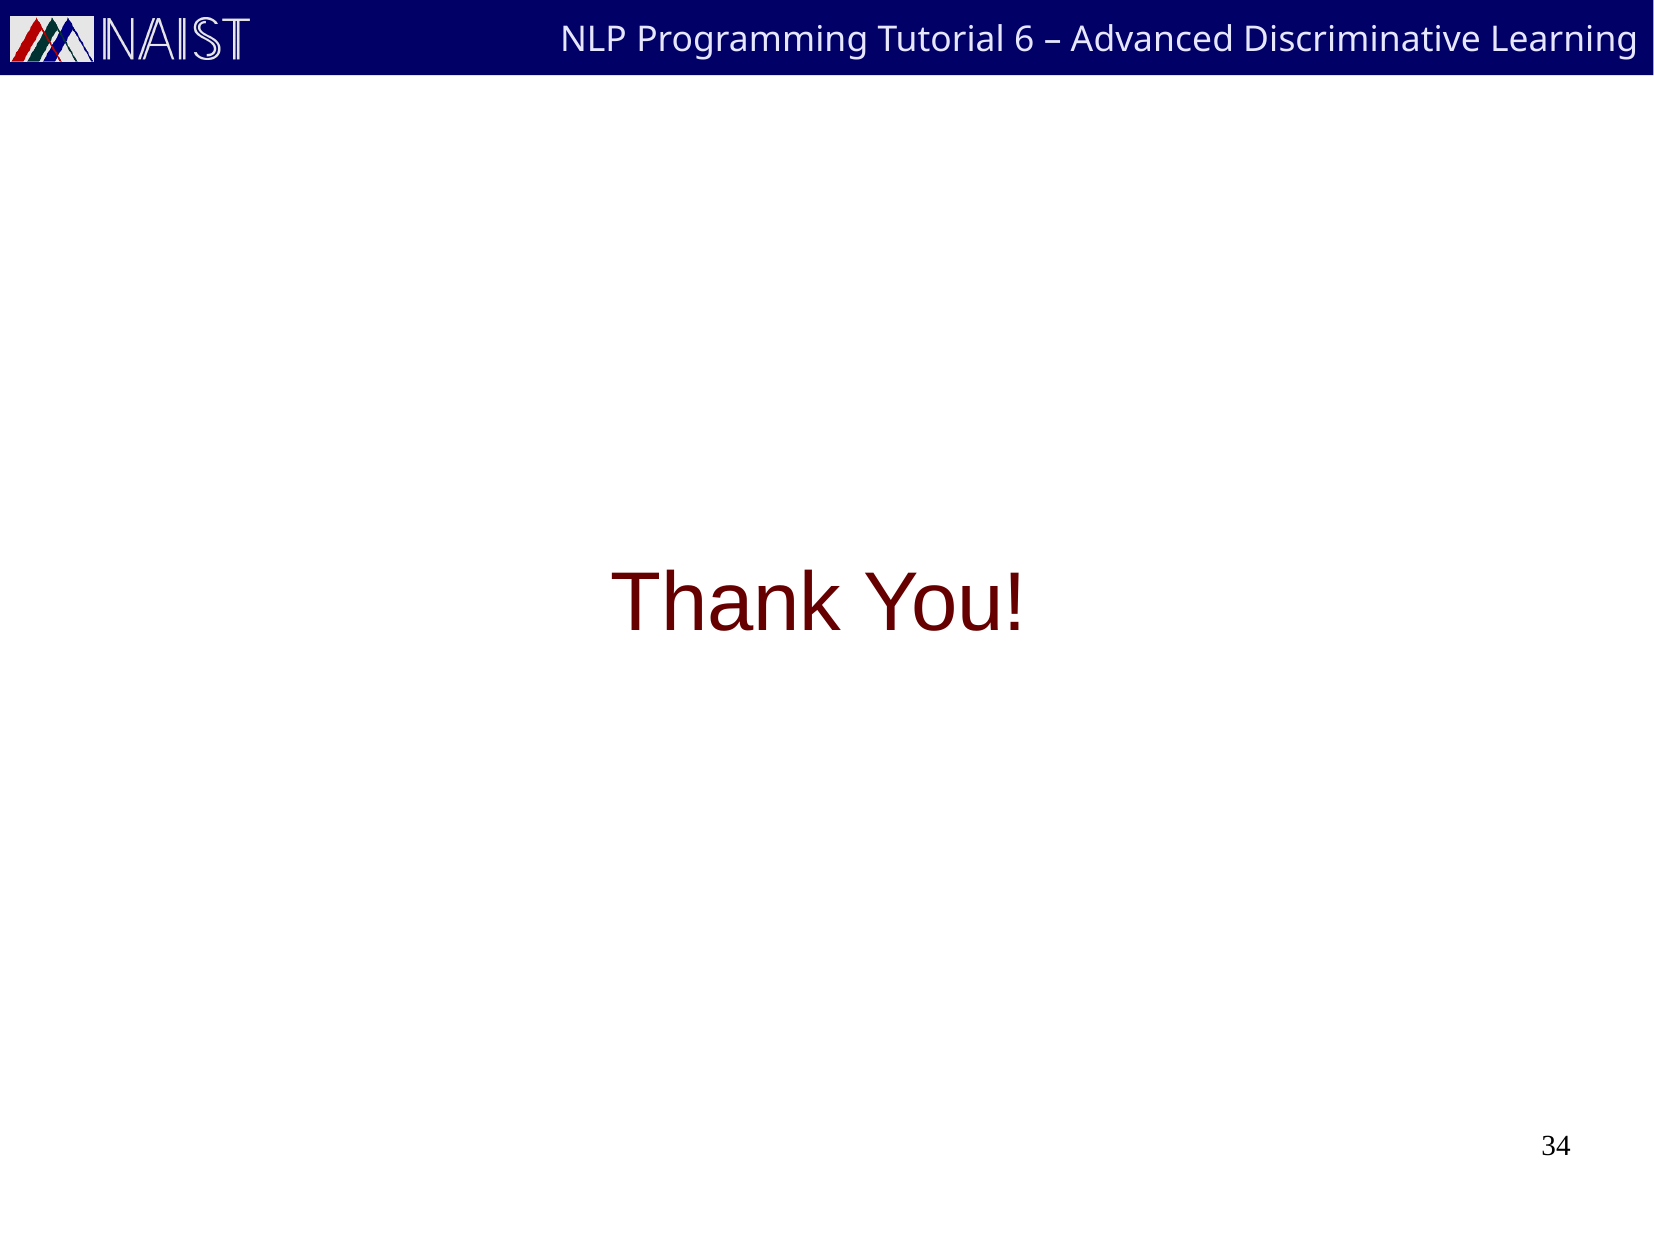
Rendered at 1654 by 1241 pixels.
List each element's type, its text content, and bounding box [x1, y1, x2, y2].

title Thank You! [75, 506, 1564, 698]
picture [102, 17, 251, 60]
picture [10, 16, 94, 62]
